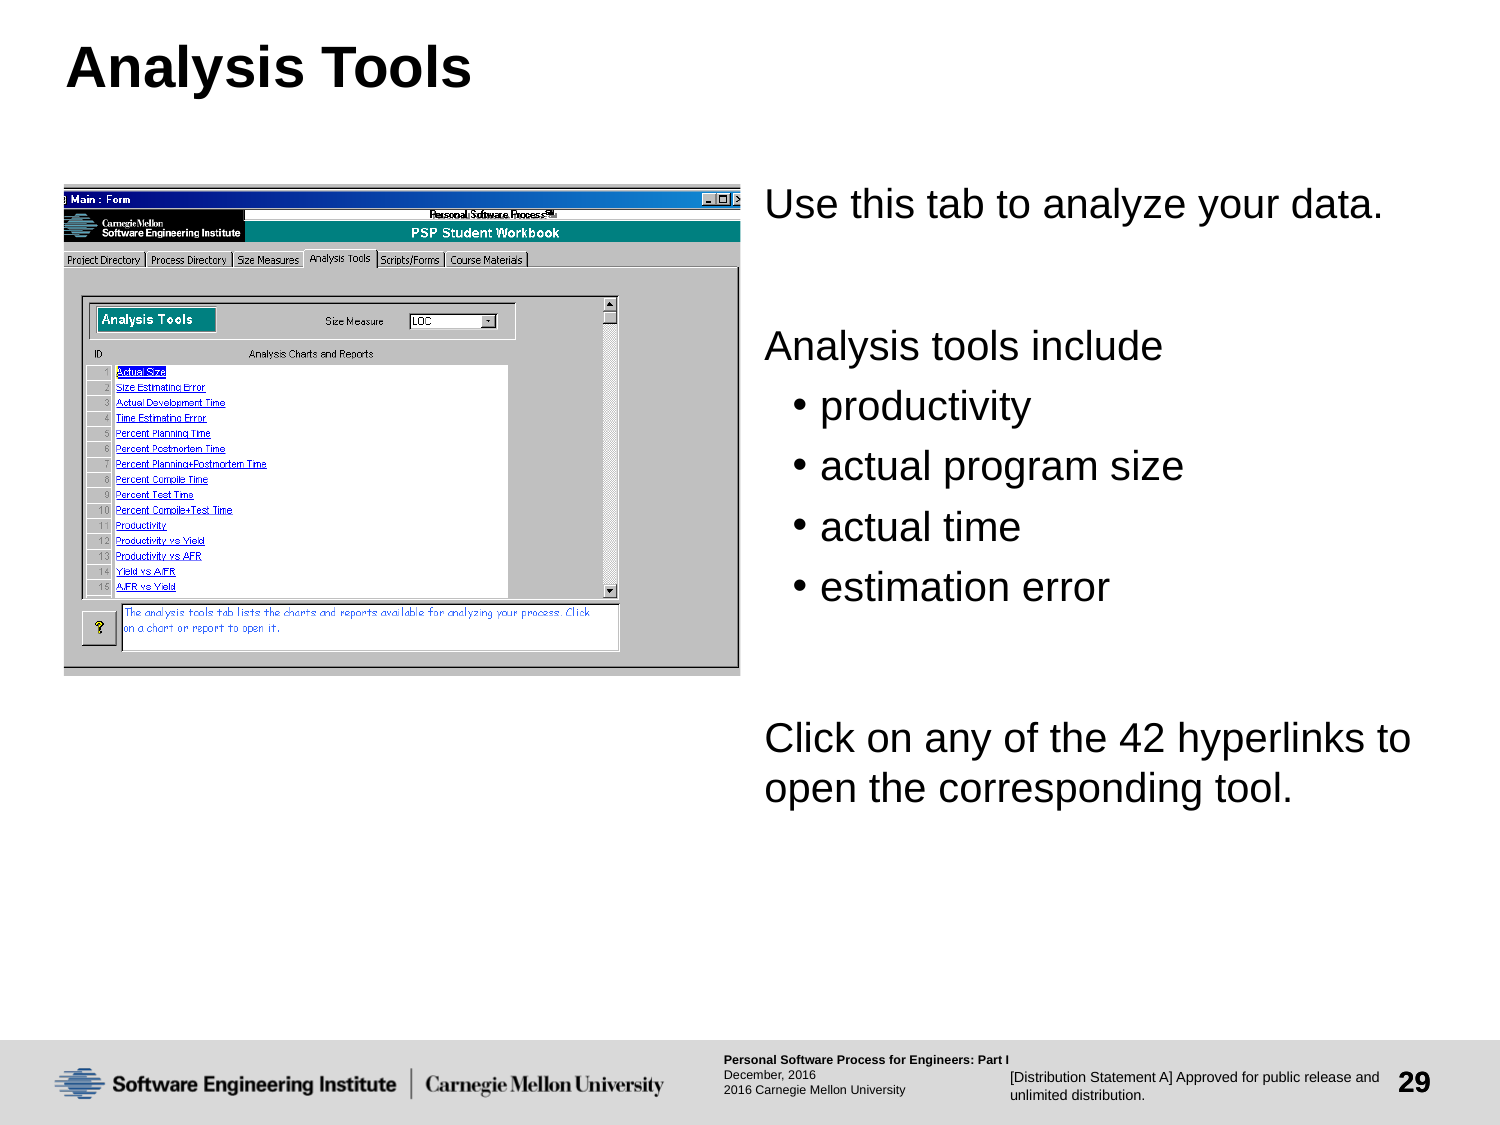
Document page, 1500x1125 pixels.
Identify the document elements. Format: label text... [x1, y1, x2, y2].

picture [63, 184, 741, 676]
picture [46, 1061, 673, 1104]
list Use this tab to analyze your data. Analysis tools include productivity actual program size actual time estimation error Click on any of the 42 hyperlinks to open the corresponding tool. [764, 176, 1432, 1018]
title Analysis Tools [65, 37, 1313, 148]
